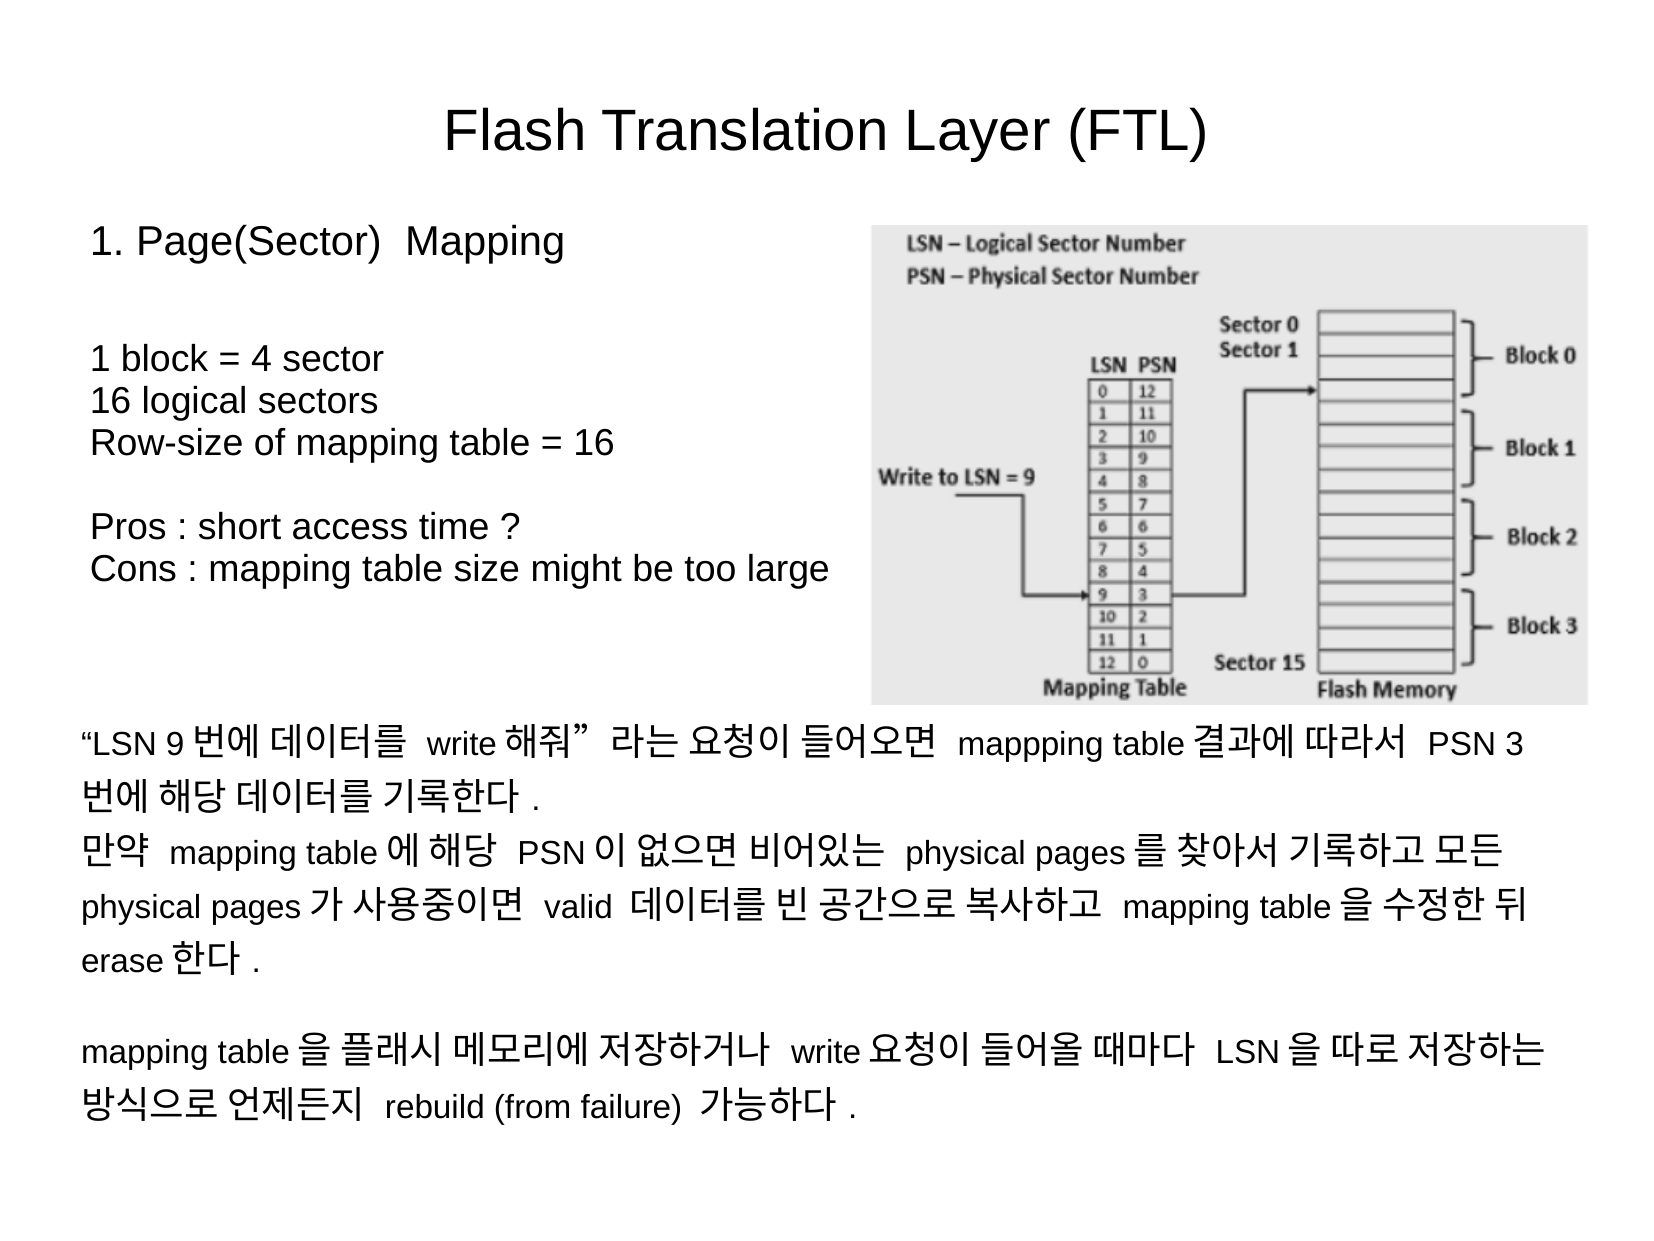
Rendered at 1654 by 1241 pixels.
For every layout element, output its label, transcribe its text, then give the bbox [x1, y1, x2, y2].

text_box 1 block = 4 sector 16 logical sectors Row-size of mapping table = 16 Pros : short access time ? Cons : mapping table size might be too large [75, 330, 846, 653]
text_box 1. Page(Sector) Mapping [75, 210, 586, 286]
text_box “LSN 9번에 데이터를 write해줘”라는 요청이 들어오면 mappping table결과에 따라서 PSN 3번에 해당 데이터를 기록한다. 만약 mapping table에 해당 PSN이 없으면 비어있는 physical pages를 찾아서 기록하고 모든 physical pages가 사용중이면 valid 데이터를 빈 공간으로 복사하고 mapping table을 수정한 뒤 erase한다. mapping table을 플래시 메모리에 저장하거나 write요청이 들어올 때마다 LSN을 따로 저장하는 방식으로 언제든지 rebuild (from failure) 가능하다. [66, 704, 1591, 1220]
picture [870, 225, 1590, 704]
text_box Flash Translation Layer (FTL) [429, 90, 1225, 170]
